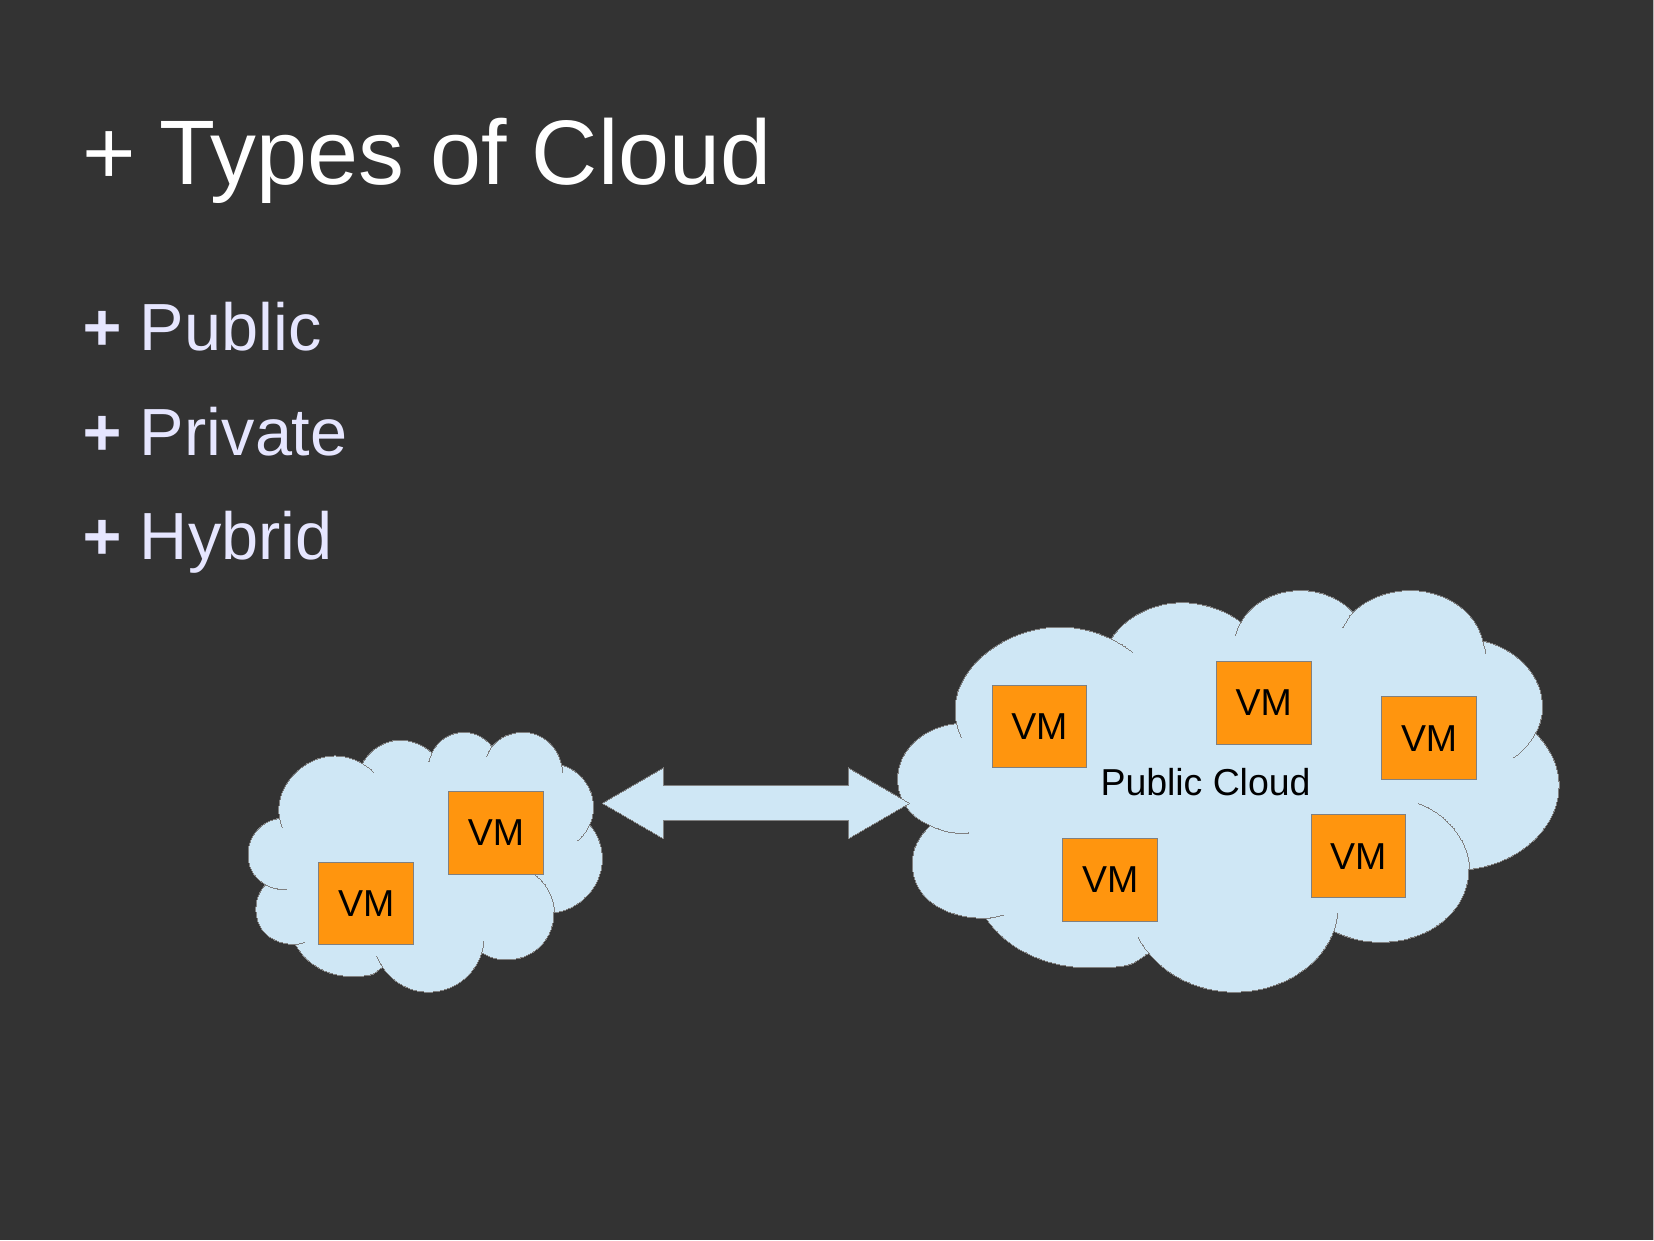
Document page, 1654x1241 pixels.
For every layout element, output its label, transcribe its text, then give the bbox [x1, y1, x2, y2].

title + Types of Cloud [82, 49, 1571, 257]
text_box VM [448, 791, 544, 875]
text_box VM [318, 862, 414, 945]
text_box VM [992, 685, 1087, 768]
text_box VM [1311, 814, 1406, 898]
list + Public + Private + Hybrid [82, 290, 1538, 1134]
text_box VM [1216, 661, 1312, 745]
text_box VM [1062, 838, 1158, 922]
text_box [602, 767, 910, 839]
text_box VM [1381, 696, 1477, 780]
text_box [248, 732, 603, 993]
text_box Public Cloud [897, 590, 1560, 993]
